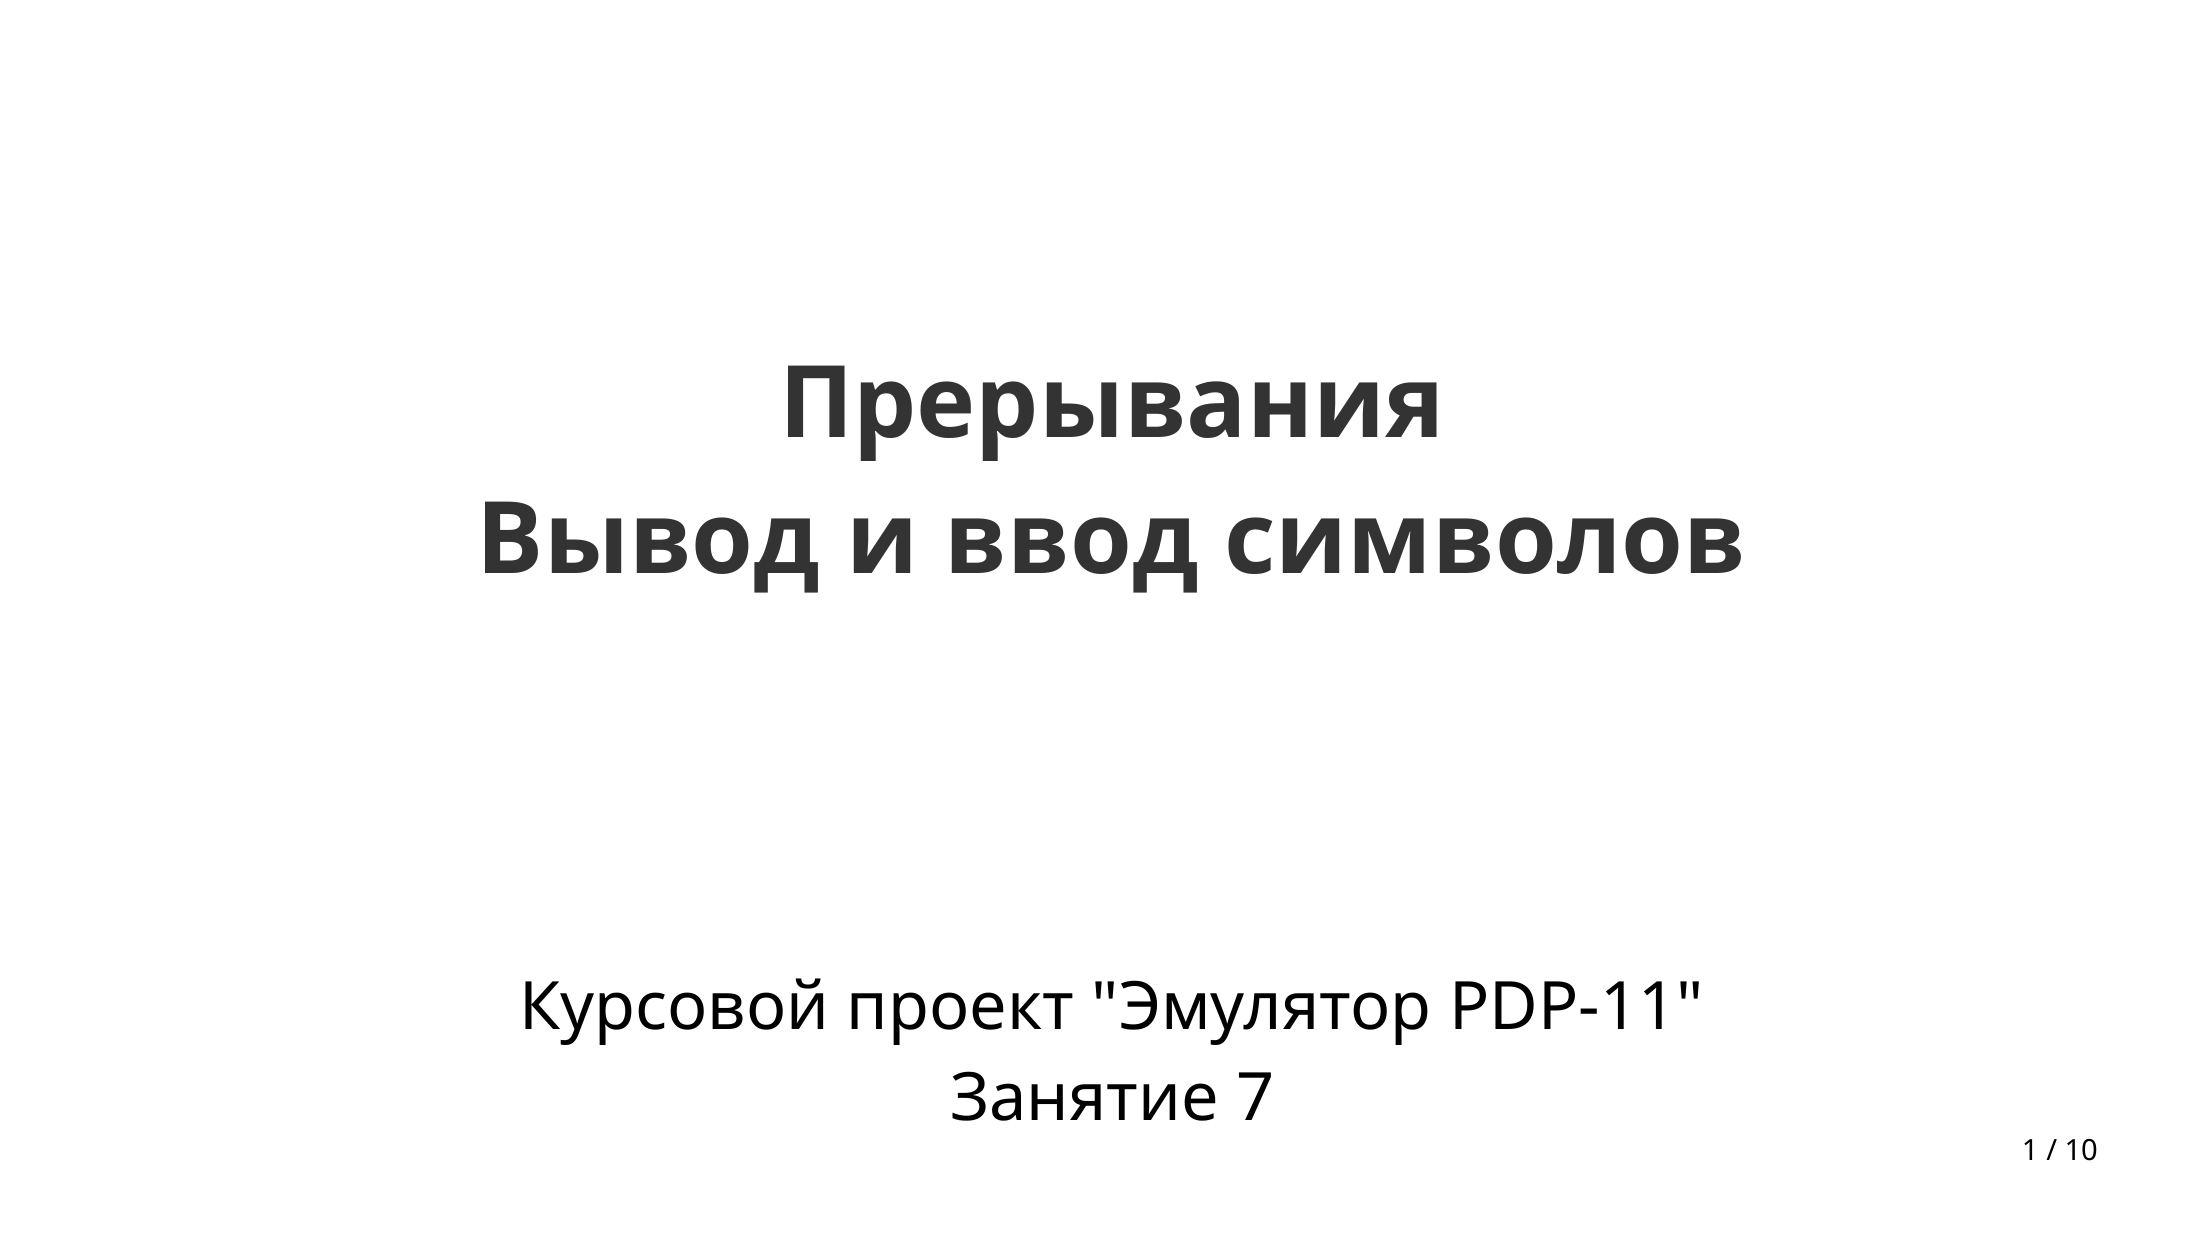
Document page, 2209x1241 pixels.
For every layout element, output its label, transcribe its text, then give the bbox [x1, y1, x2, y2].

title Прерывания Вывод и ввод символов [173, 262, 2051, 671]
subtitle Курсовой проект "Эмулятор PDP-11" Занятие 7 [173, 958, 2051, 1140]
